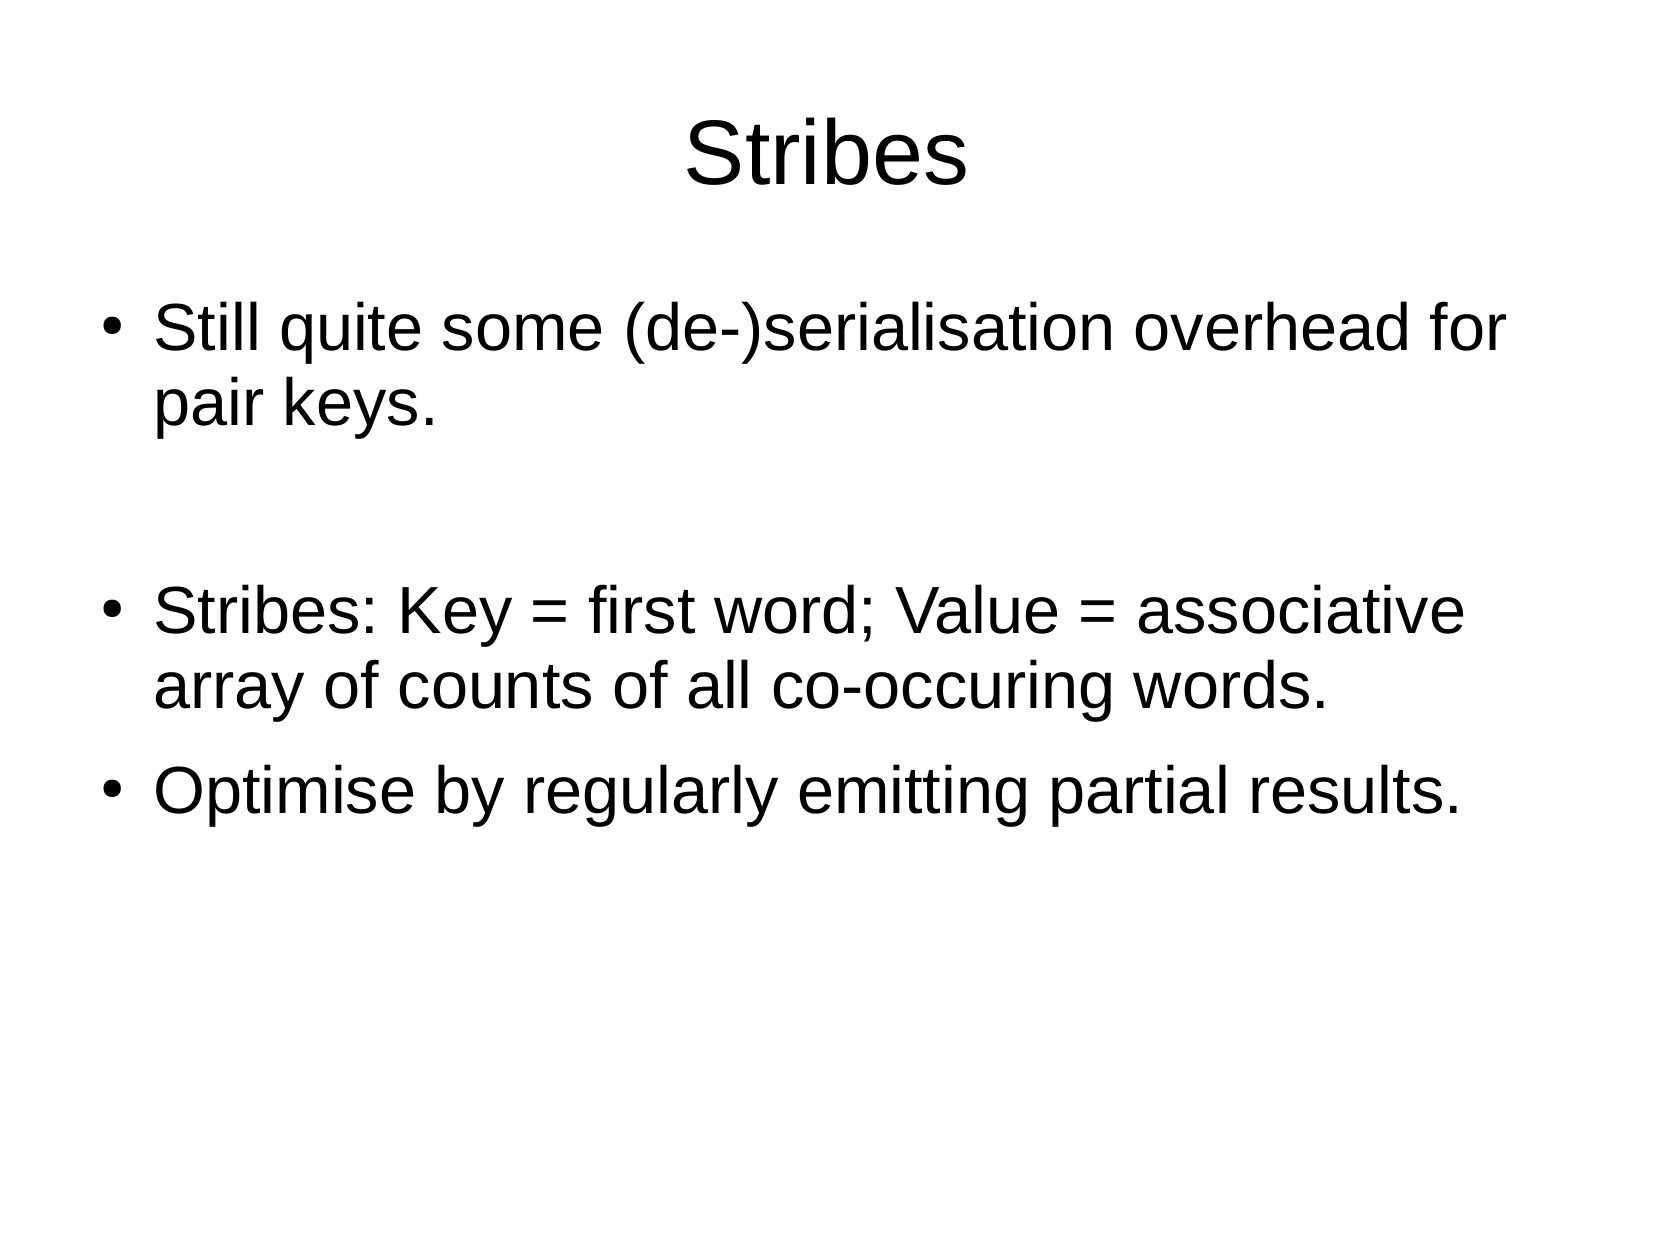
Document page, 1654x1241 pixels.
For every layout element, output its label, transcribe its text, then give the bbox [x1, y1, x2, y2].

list Still quite some (de-)serialisation overhead for pair keys. Stribes: Key = first word; Value = associative array of counts of all co-occuring words. Optimise by regularly emitting partial results. [82, 290, 1571, 1094]
title Stribes [82, 56, 1571, 250]
